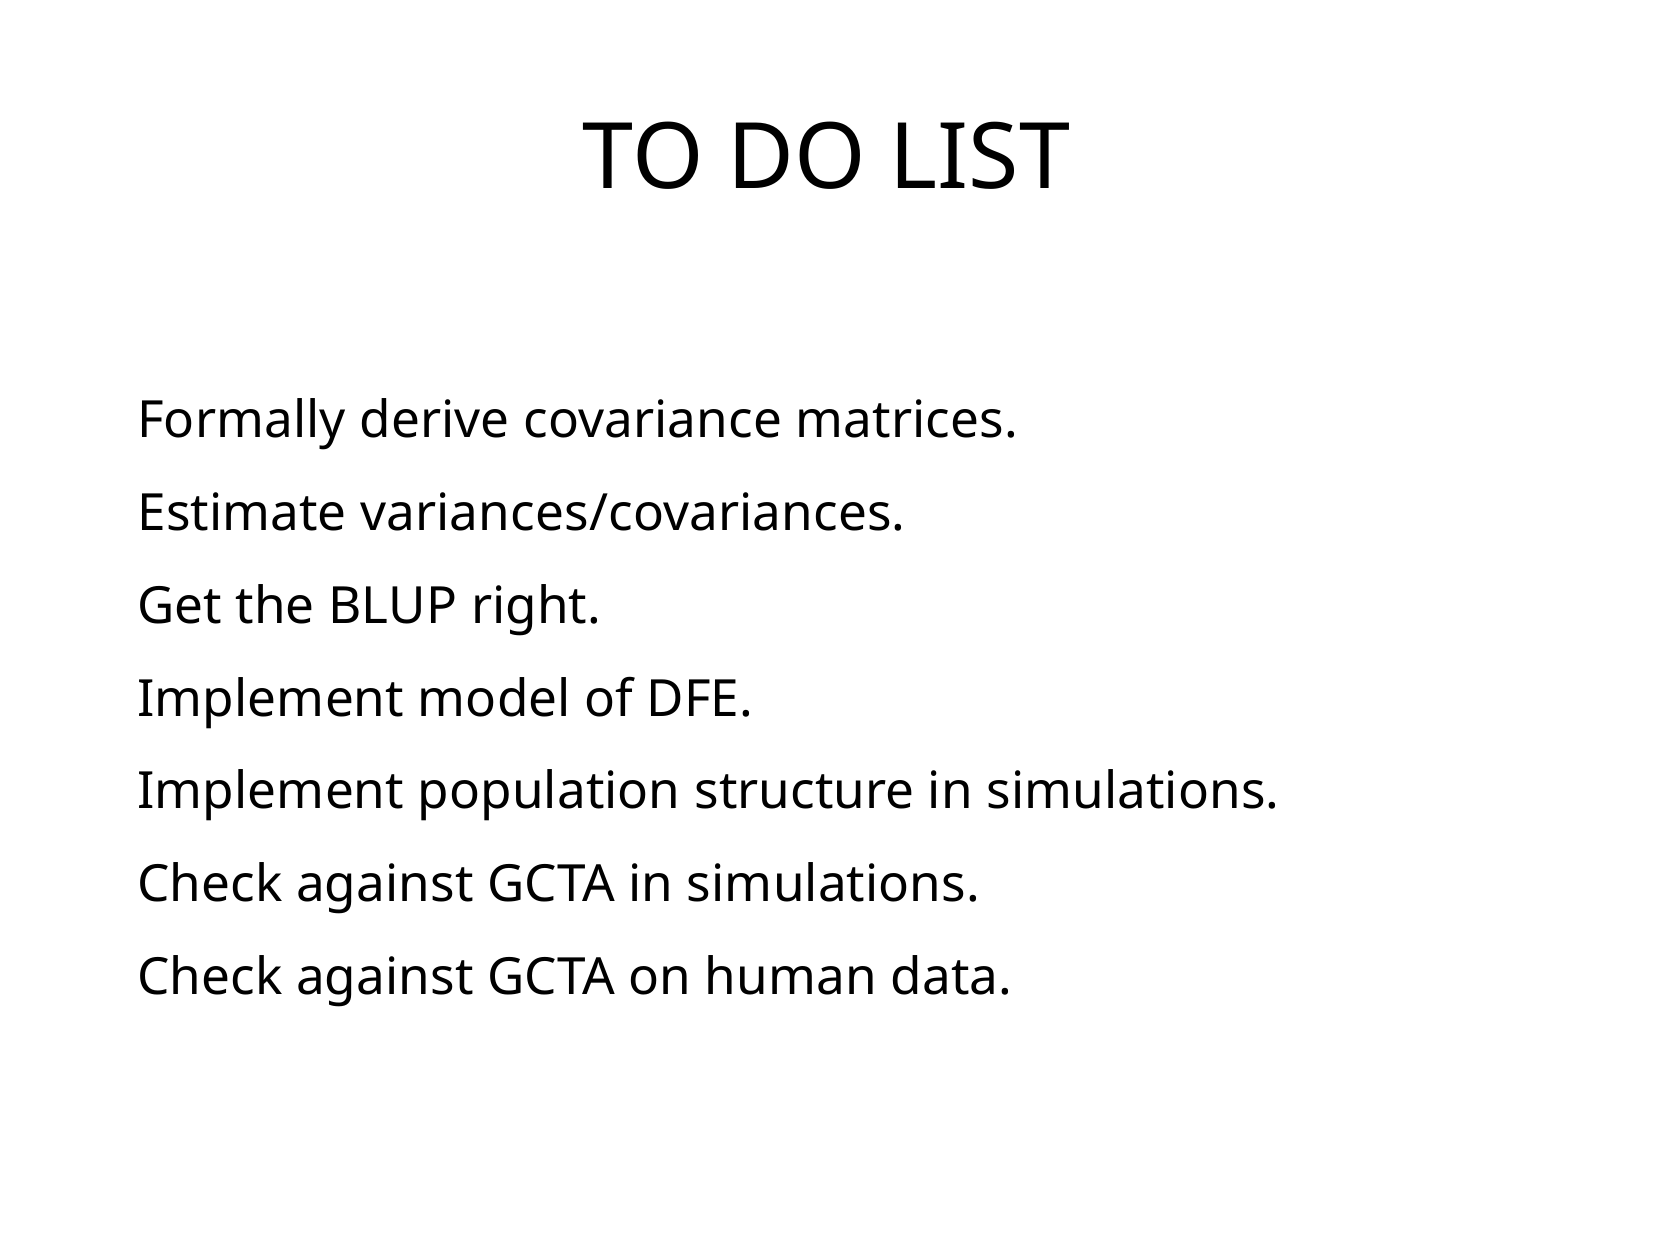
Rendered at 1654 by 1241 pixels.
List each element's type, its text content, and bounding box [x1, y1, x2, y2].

list Formally derive covariance matrices. Estimate variances/covariances. Get the BLUP right. Implement model of DFE. Implement population structure in simulations. Check against GCTA in simulations. Check against GCTA on human data. [82, 290, 1571, 1010]
title TO DO LIST [82, 49, 1571, 257]
